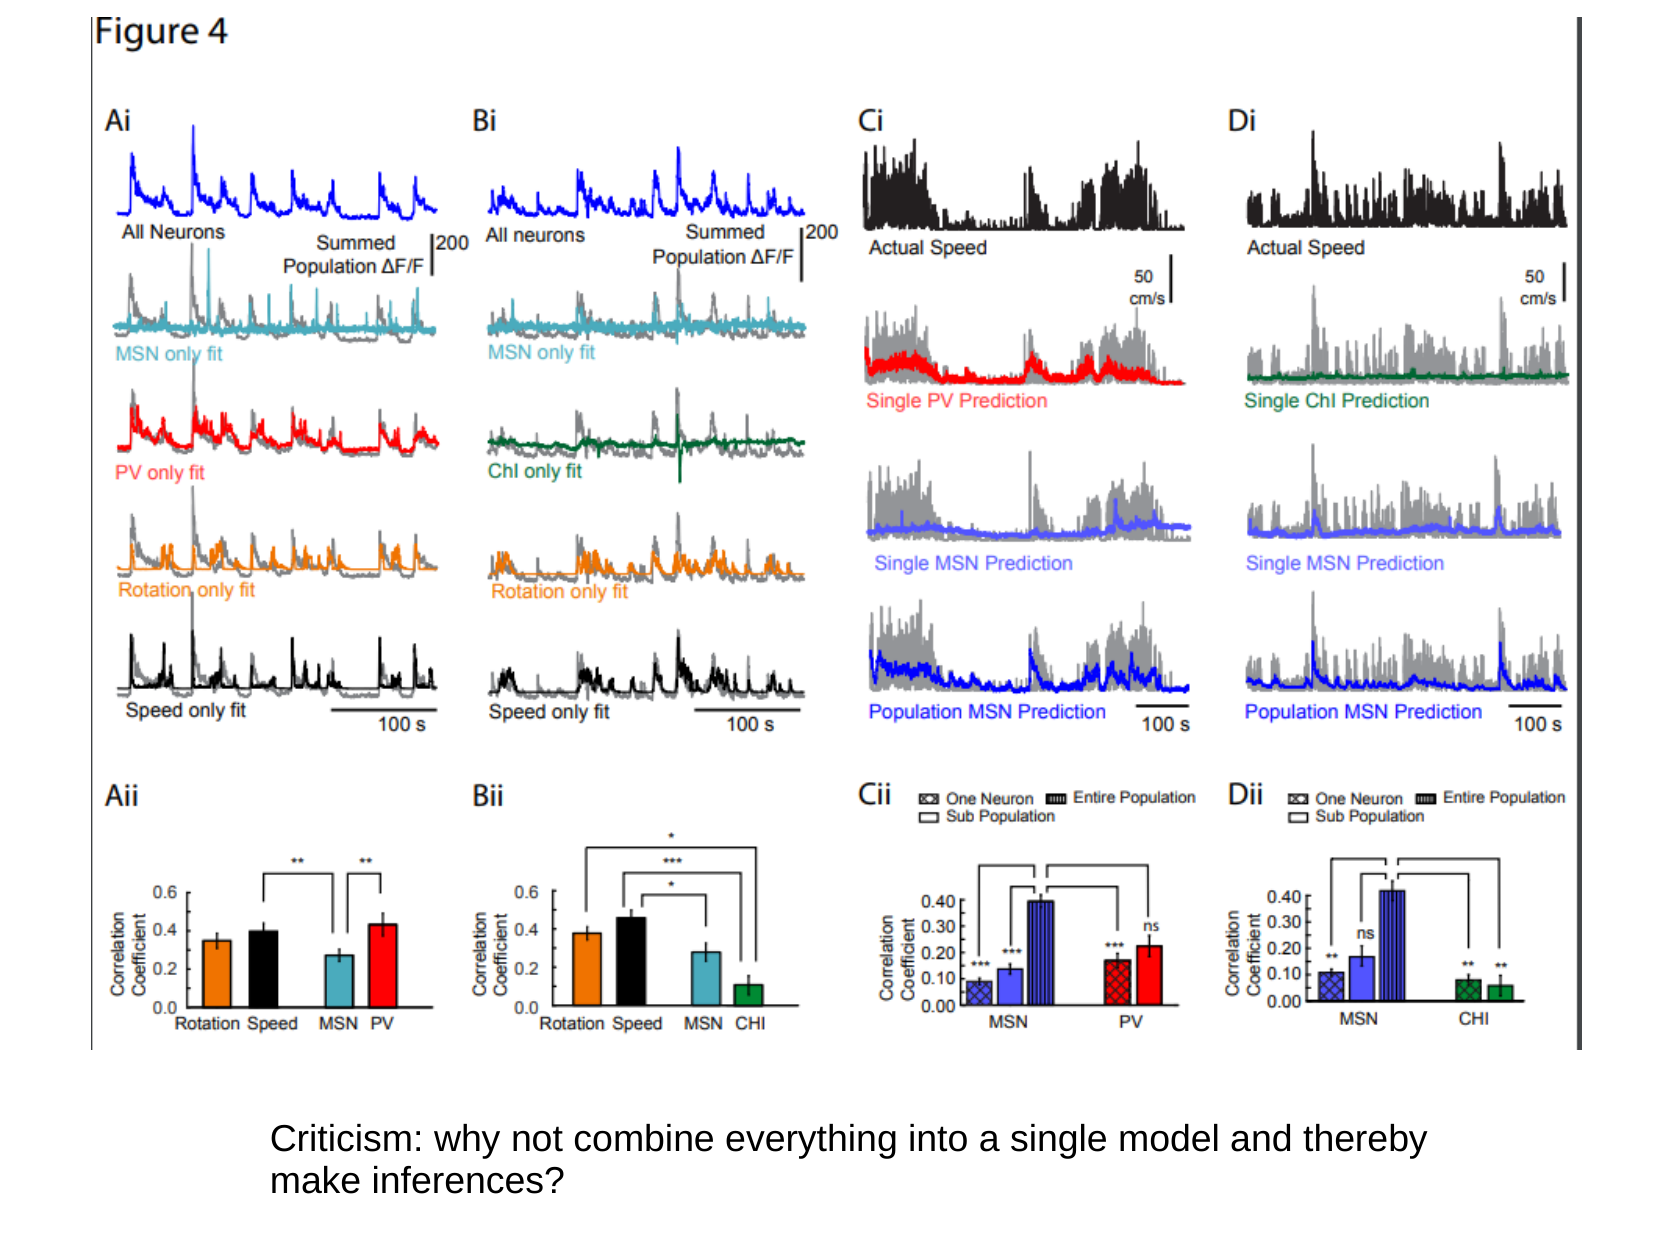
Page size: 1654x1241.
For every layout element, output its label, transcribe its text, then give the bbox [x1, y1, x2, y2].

picture [91, 17, 1582, 1051]
text_box Criticism: why not combine everything into a single model and thereby make inferences? [255, 1110, 1444, 1209]
